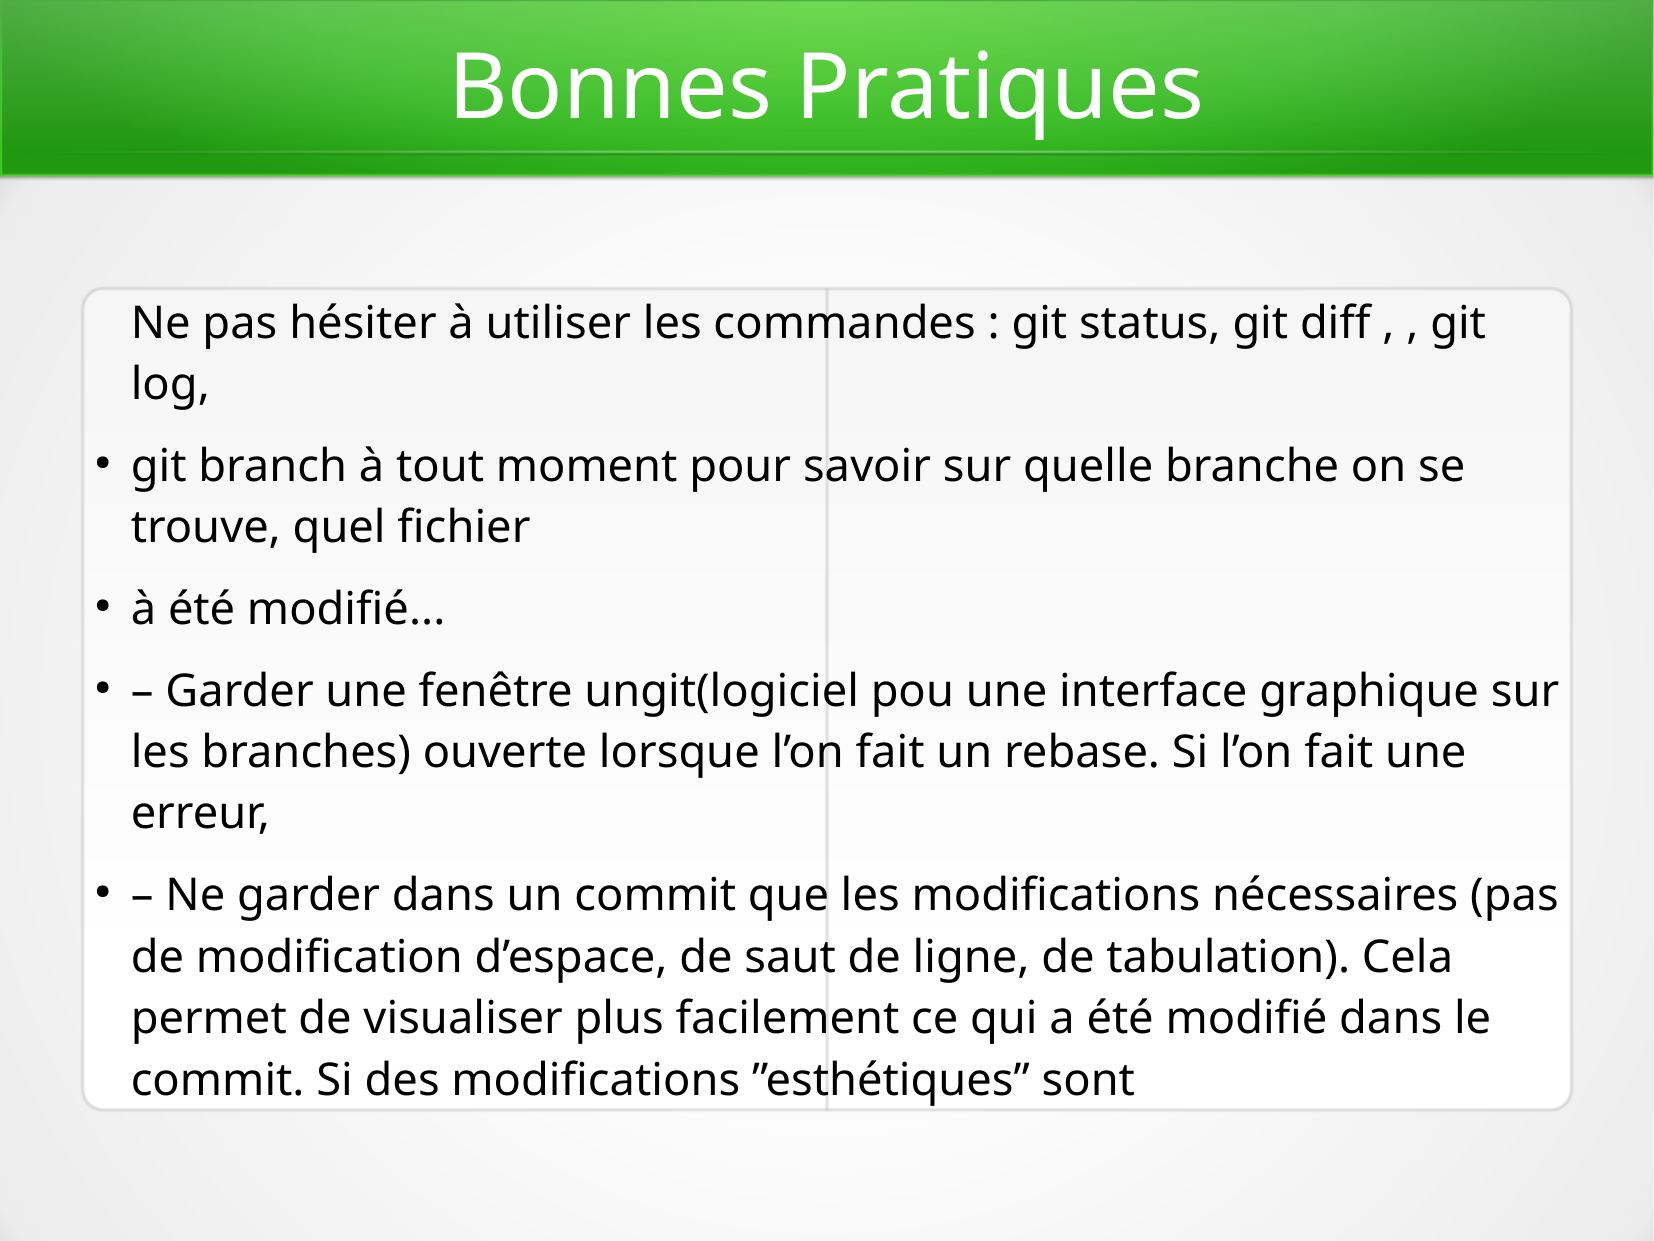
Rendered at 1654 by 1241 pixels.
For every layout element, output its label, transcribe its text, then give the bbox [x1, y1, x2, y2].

picture [0, 0, 1654, 1241]
list Ne pas hésiter à utiliser les commandes : git status, git diff , , git log, git branch à tout moment pour savoir sur quelle branche on se trouve, quel fichier à été modifié... – Garder une fenêtre ungit(logiciel pou une interface graphique sur les branches) ouverte lorsque l’on fait un rebase. Si l’on fait une erreur, – Ne garder dans un commit que les modifications nécessaires (pas de modification d’espace, de saut de ligne, de tabulation). Cela permet de visualiser plus facilement ce qui a été modifié dans le commit. Si des modifications ”esthétiques” sont [82, 290, 1571, 1111]
title Bonnes Pratiques [82, 11, 1571, 154]
